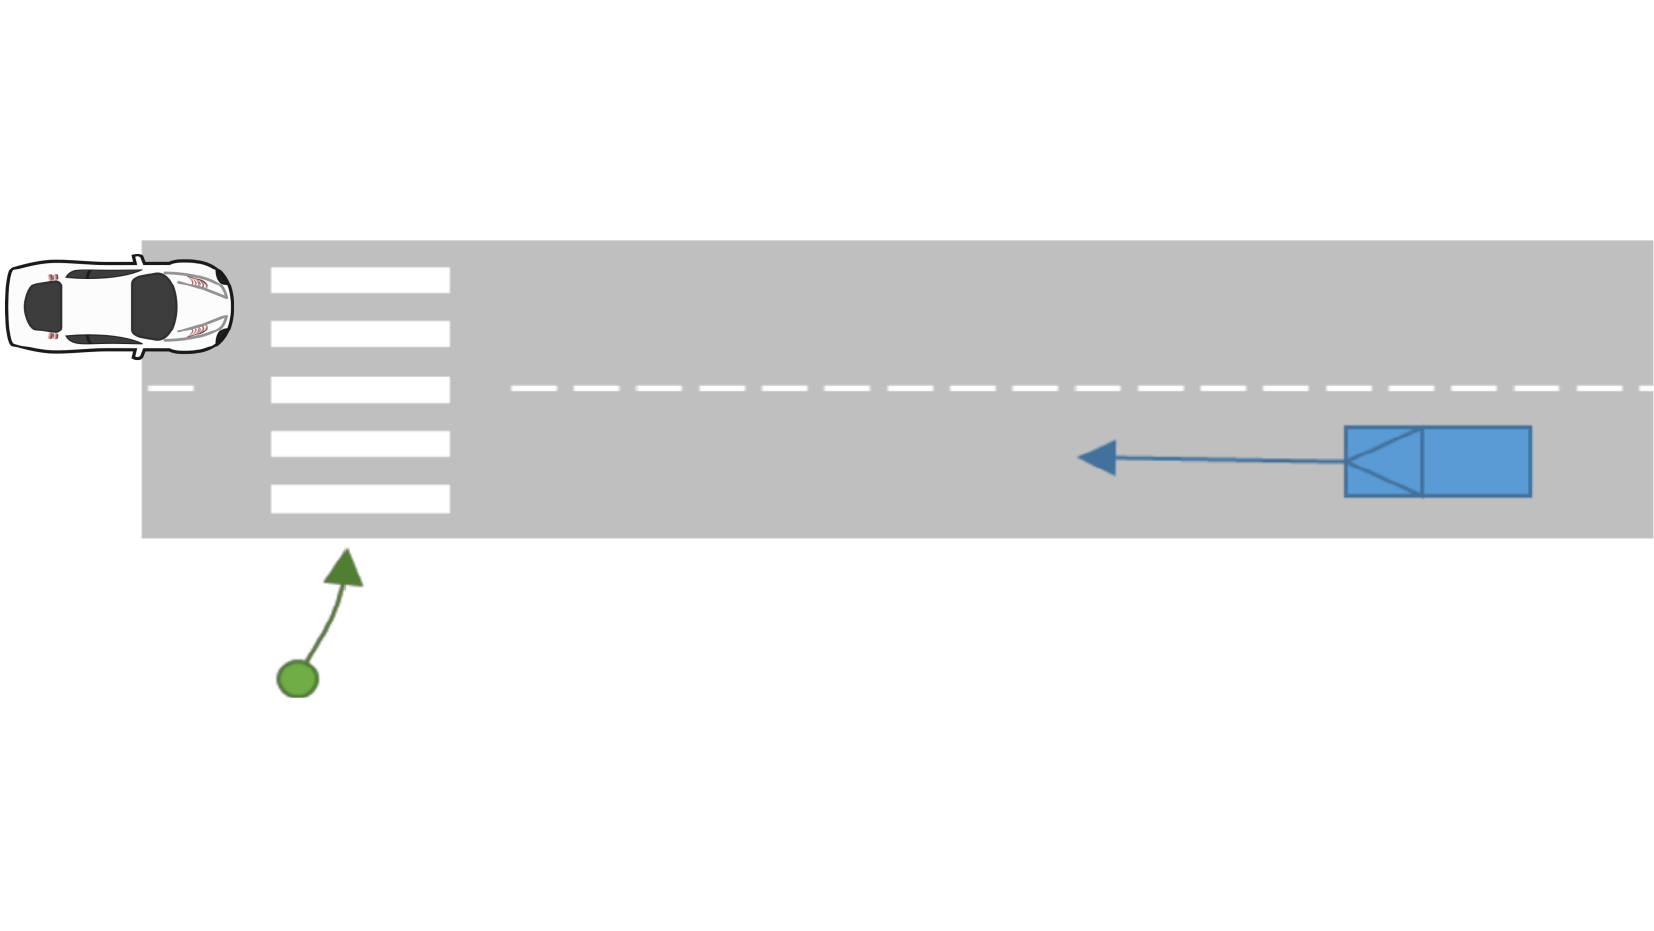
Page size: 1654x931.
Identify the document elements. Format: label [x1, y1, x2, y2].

picture [5, 239, 1654, 698]
